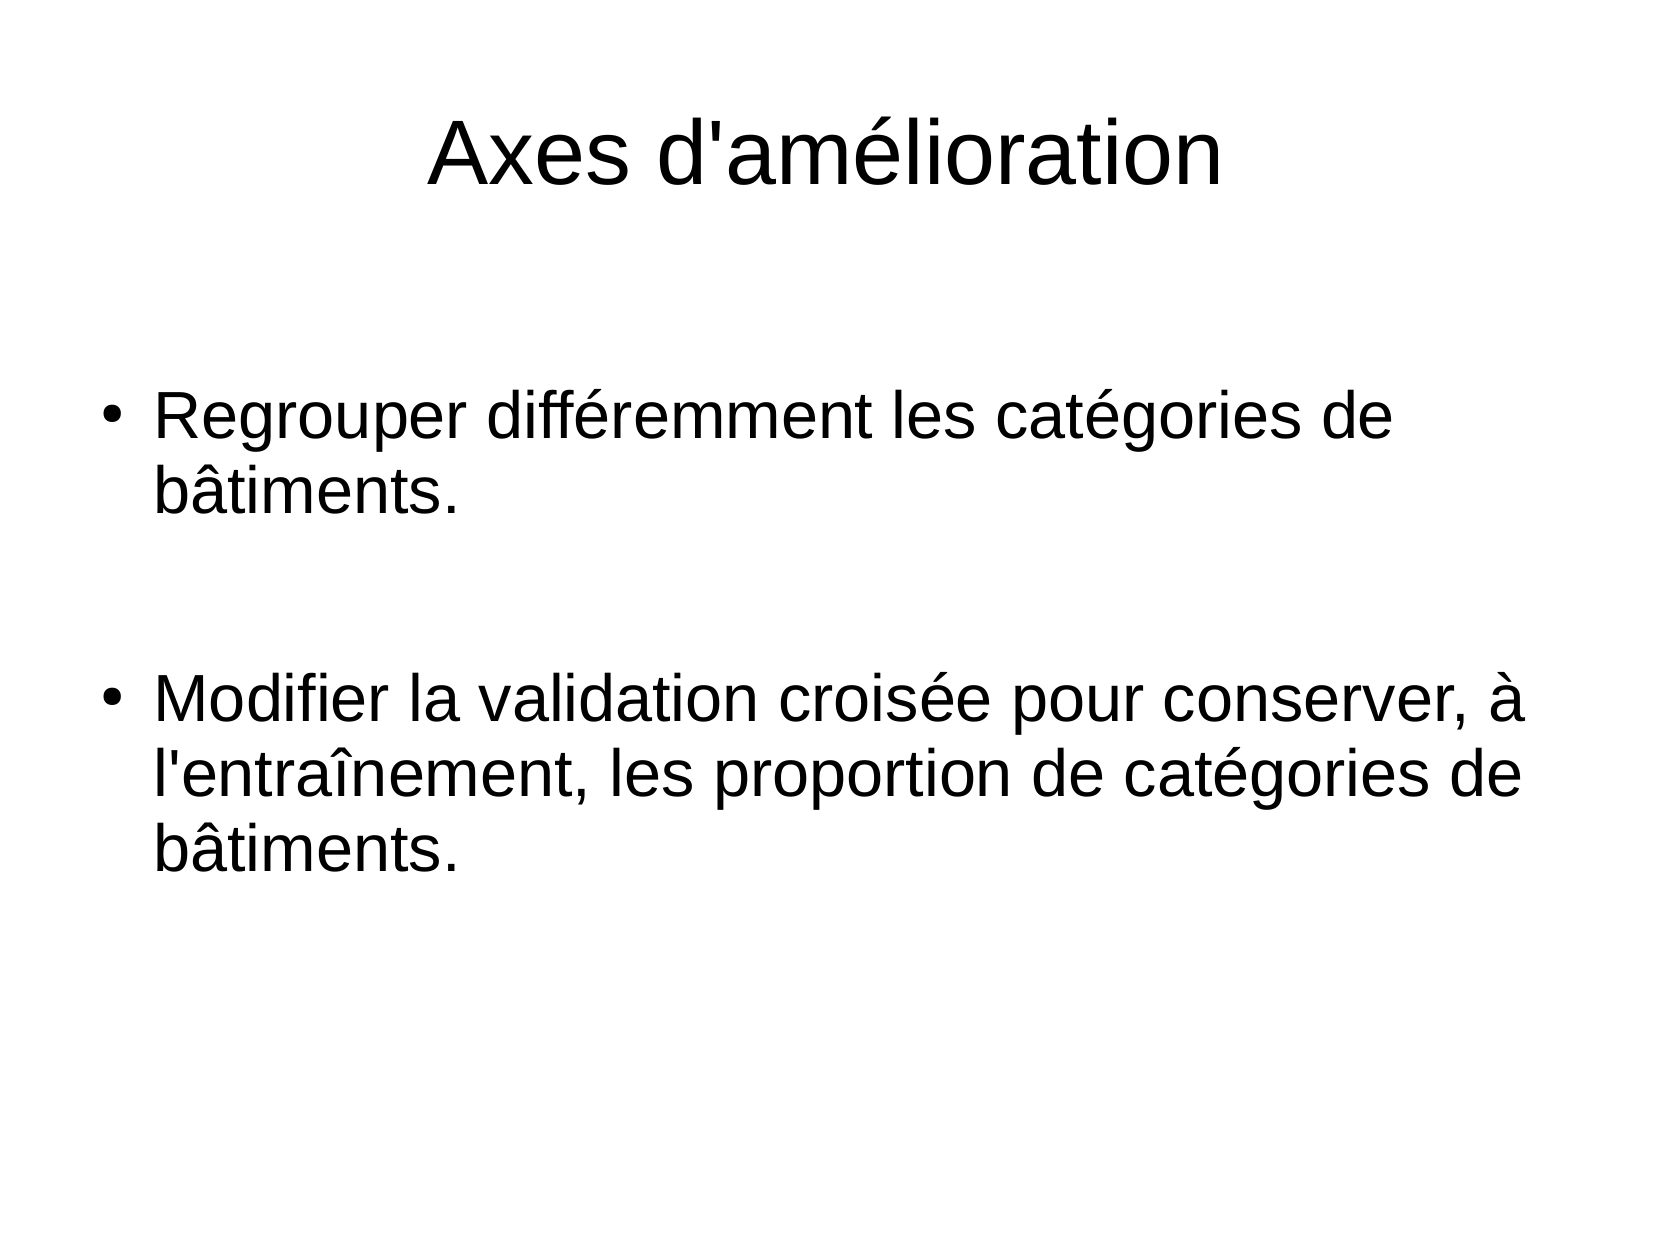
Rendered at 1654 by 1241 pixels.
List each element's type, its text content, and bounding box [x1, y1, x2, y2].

list Regrouper différemment les catégories de bâtiments. Modifier la validation croisée pour conserver, à l'entraînement, les proportion de catégories de bâtiments. [82, 377, 1571, 1109]
title Axes d'amélioration [82, 49, 1571, 257]
